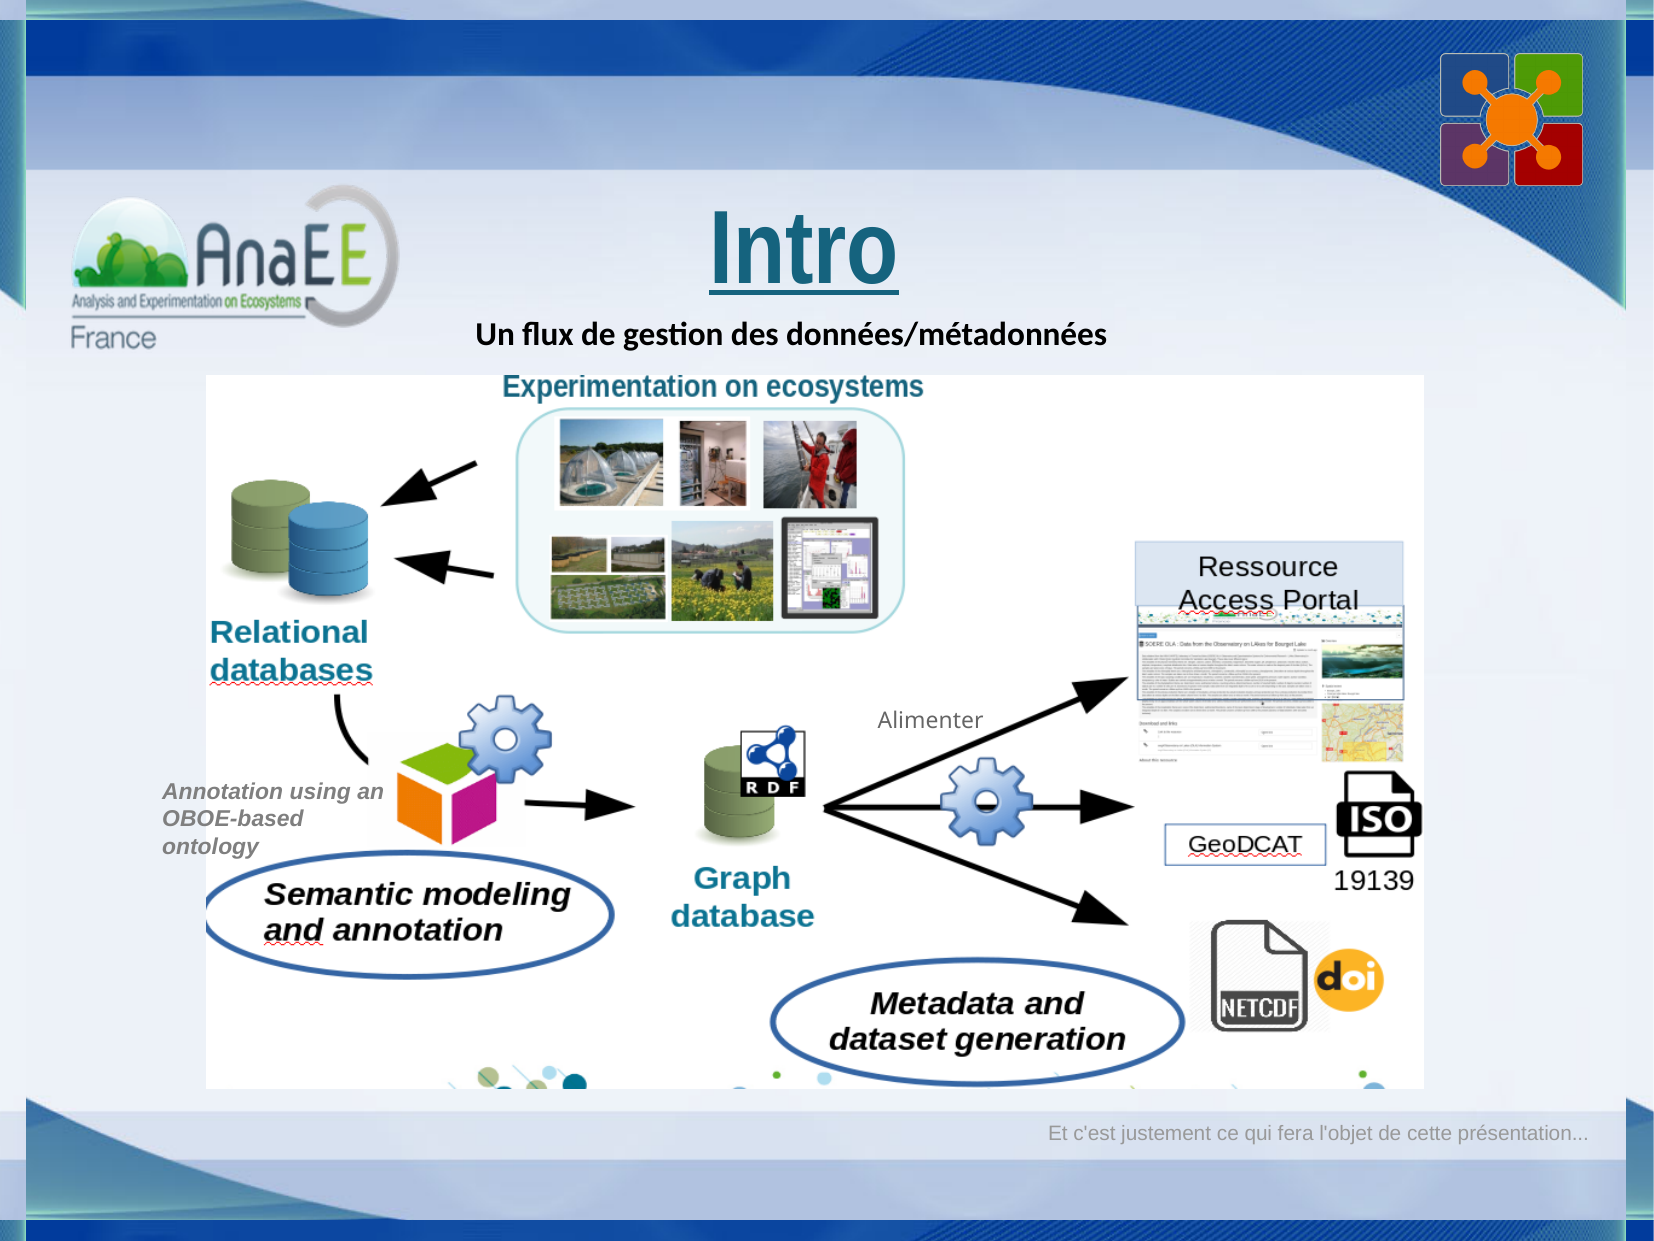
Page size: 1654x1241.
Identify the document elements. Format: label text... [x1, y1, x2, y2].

text_box Et c'est justement ce qui fera l'objet de cette présentation... [1033, 1113, 1614, 1152]
text_box Un flux de gestion des données/métadonnées [460, 312, 1152, 362]
picture [0, 0, 1654, 1241]
text_box Annotation using an OBOE-based ontology [147, 769, 415, 867]
text_box Intro [694, 178, 934, 312]
text_box Alimenter [862, 696, 1016, 739]
